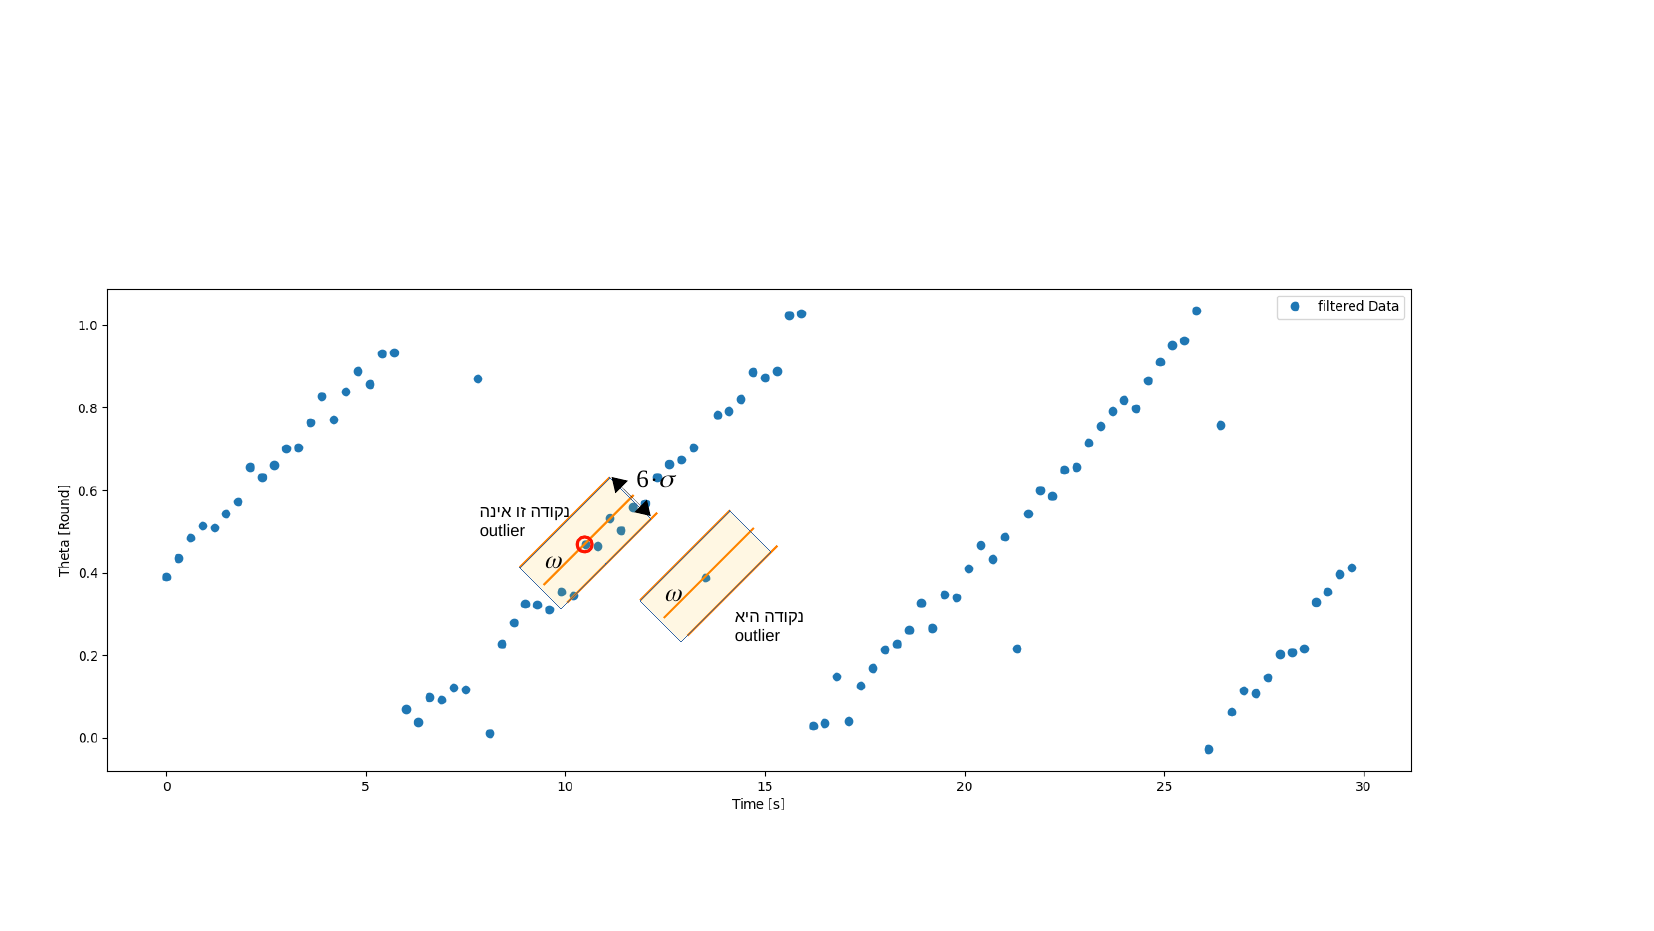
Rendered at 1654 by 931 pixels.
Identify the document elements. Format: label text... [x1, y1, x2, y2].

chart [537, 556, 568, 571]
picture [30, 244, 1470, 811]
chart [657, 588, 688, 603]
text_box [592, 477, 628, 495]
text_box [519, 556, 614, 609]
chart [630, 466, 749, 526]
text_box נקודה זו אינה outlier [465, 495, 676, 556]
text_box [640, 510, 771, 642]
text_box נקודה היא outlier [720, 600, 931, 661]
